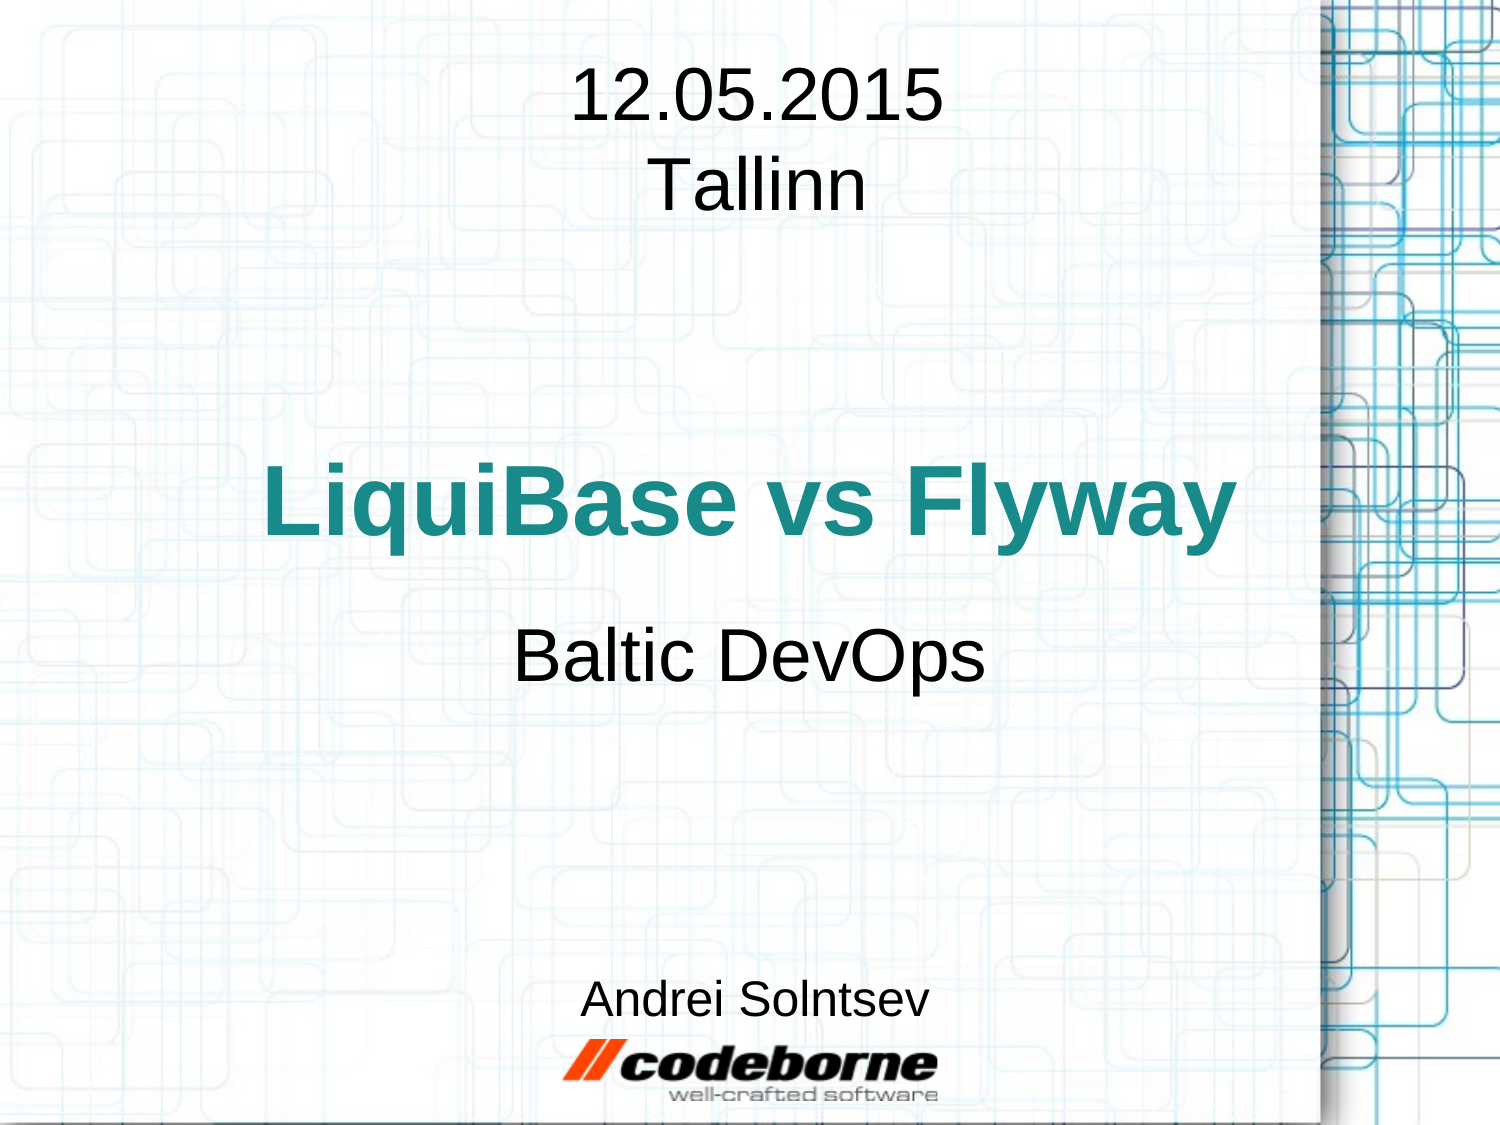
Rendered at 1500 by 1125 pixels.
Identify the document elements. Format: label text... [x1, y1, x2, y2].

subtitle Baltic DevOps [112, 591, 1388, 721]
text_box Andrei Solntsev [565, 951, 960, 1068]
title LiquiBase vs Flyway [112, 316, 1388, 571]
text_box 12.05.2015 Tallinn [120, 29, 1395, 165]
text_box [562, 1039, 938, 1101]
picture [0, 0, 1500, 1125]
